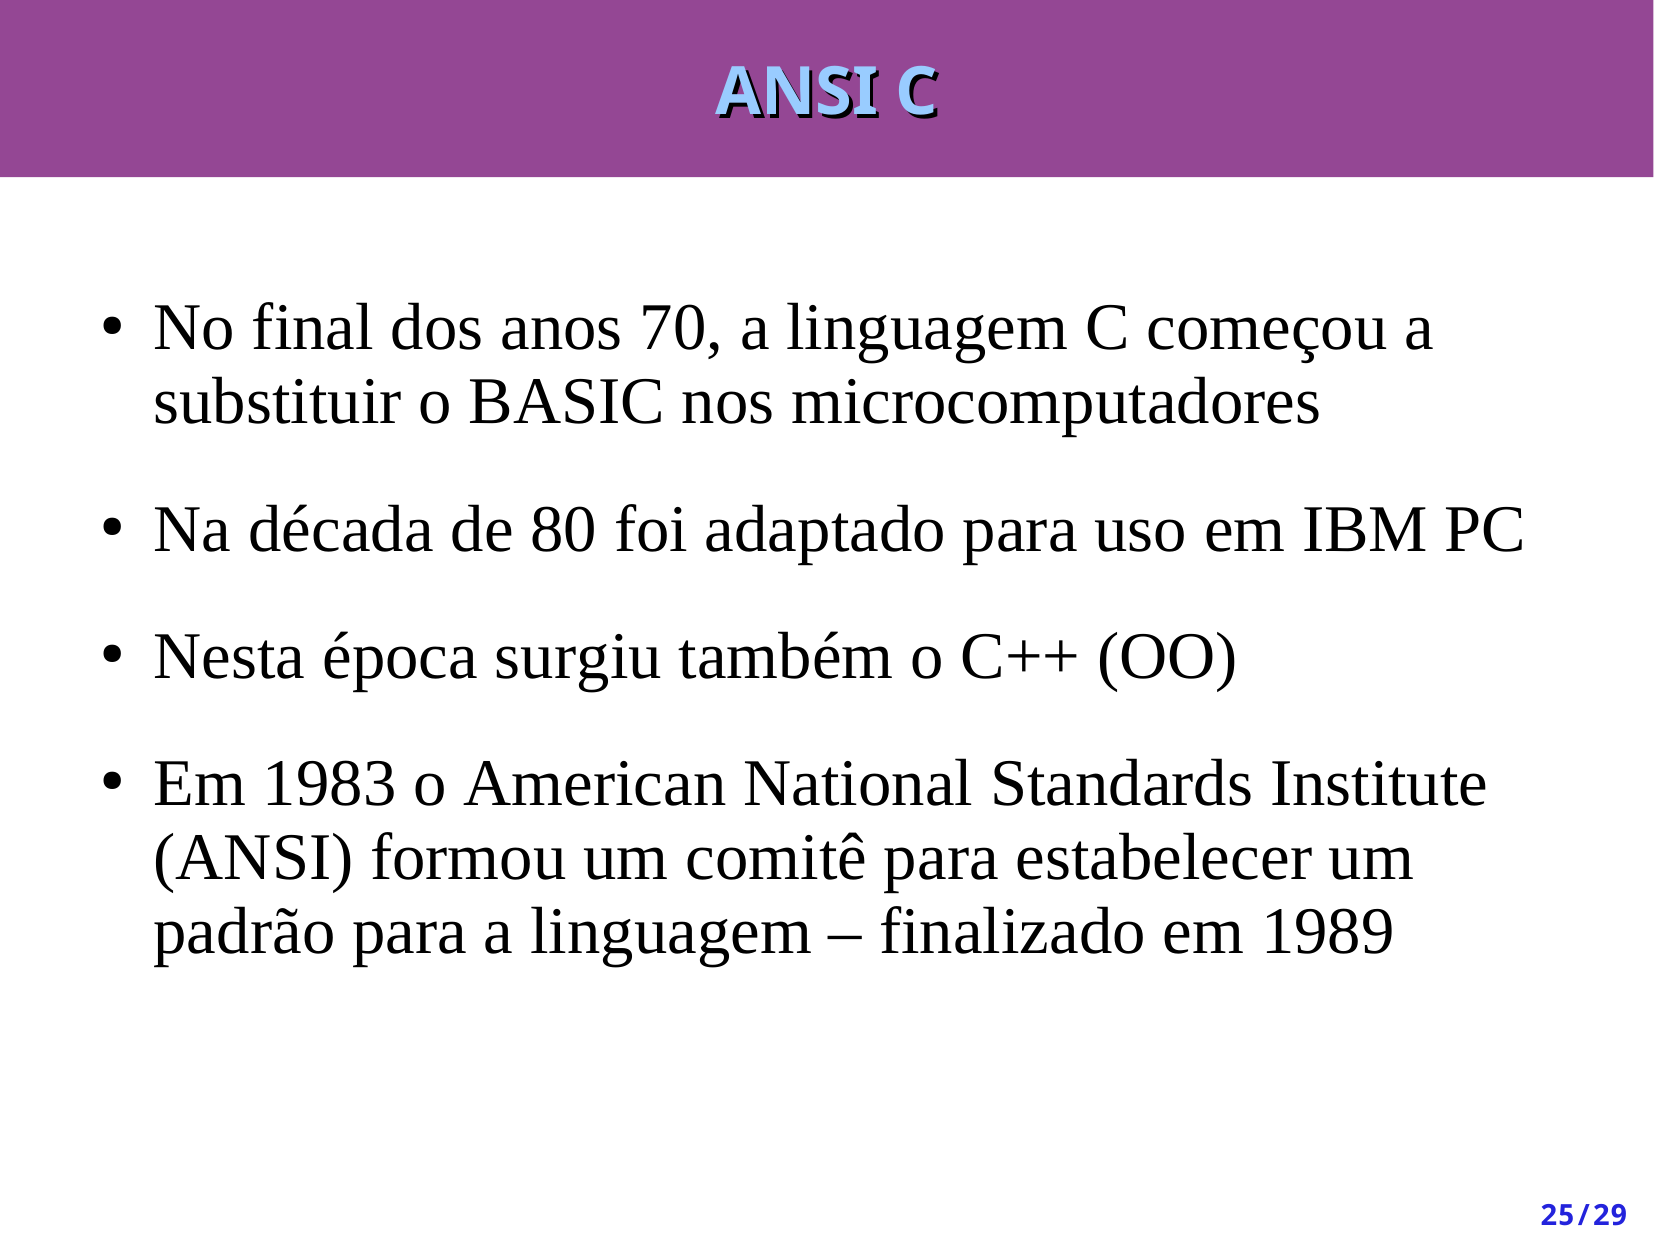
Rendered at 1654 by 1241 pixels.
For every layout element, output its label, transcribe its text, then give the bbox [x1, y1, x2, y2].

list No final dos anos 70, a linguagem C começou a substituir o BASIC nos microcomputadores Na década de 80 foi adaptado para uso em IBM PC Nesta época surgiu também o C++ (OO) Em 1983 o American National Standards Institute (ANSI) formou um comitê para estabelecer um padrão para a linguagem – finalizado em 1989 [82, 290, 1571, 1109]
title ANSI C [0, 0, 1654, 178]
